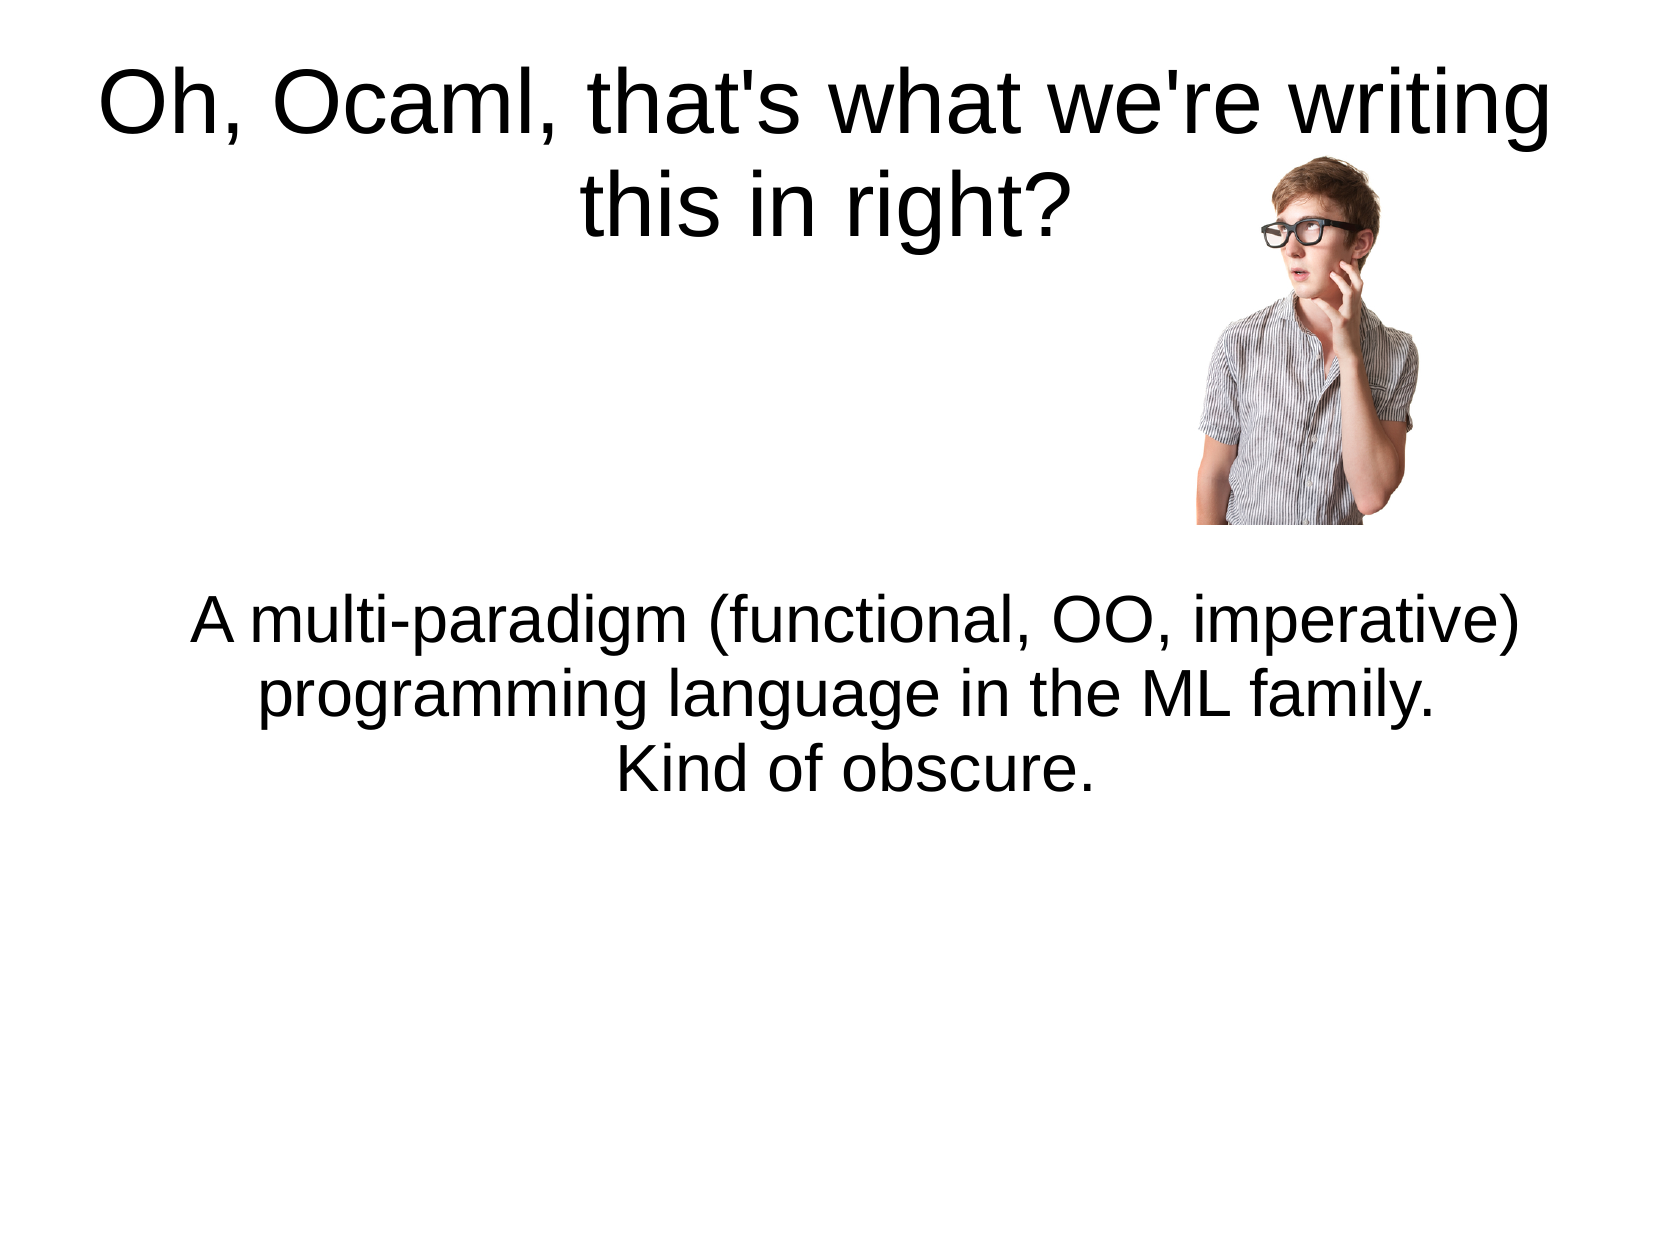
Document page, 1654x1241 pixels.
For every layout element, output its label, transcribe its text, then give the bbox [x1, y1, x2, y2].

subtitle A multi-paradigm (functional, OO, imperative) programming language in the ML family. Kind of obscure. [112, 412, 1601, 976]
picture [1187, 149, 1426, 526]
title Oh, Ocaml, that's what we're writing this in right? [82, 50, 1571, 256]
